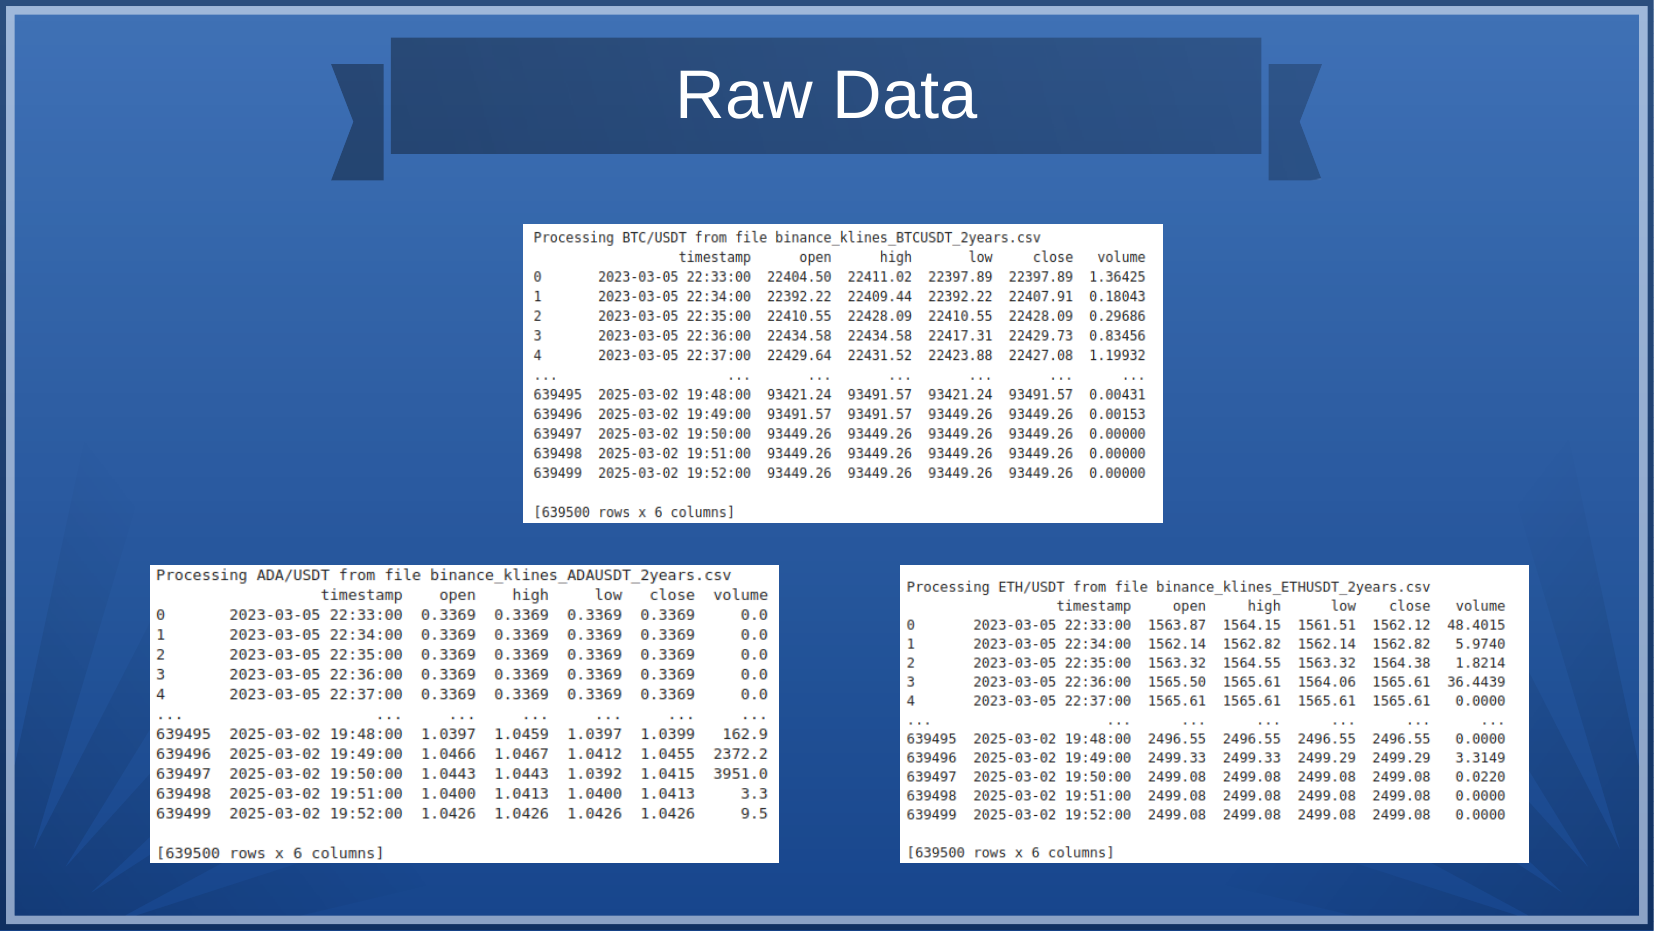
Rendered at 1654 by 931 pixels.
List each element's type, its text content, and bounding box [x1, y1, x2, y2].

picture [523, 224, 1163, 523]
title Raw Data [389, 35, 1264, 154]
picture [150, 565, 779, 863]
picture [900, 565, 1529, 863]
